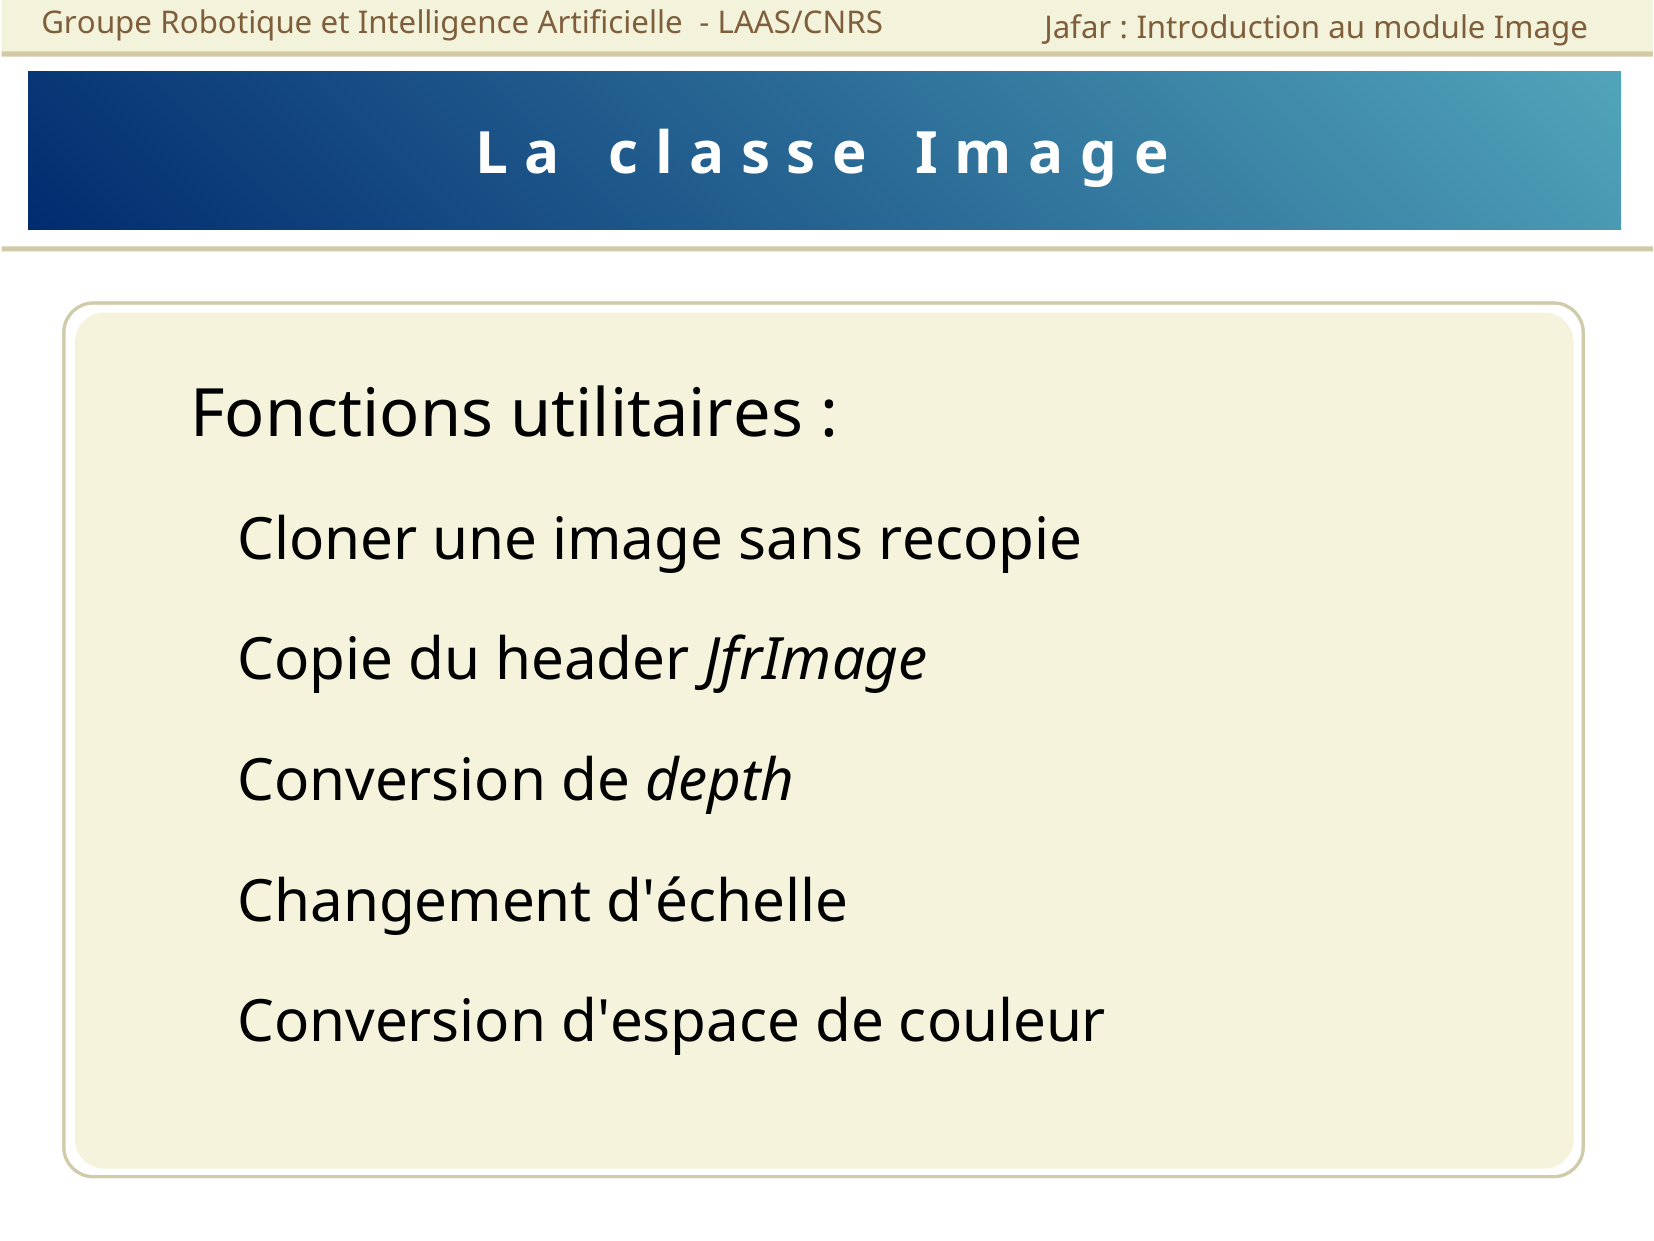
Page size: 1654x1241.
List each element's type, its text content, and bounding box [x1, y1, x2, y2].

list Fonctions utilitaires : Cloner une image sans recopie Copie du header JfrImage Conversion de depth Changement d'échelle Conversion d'espace de couleur [178, 364, 1569, 1147]
title La classe Image [57, 81, 1587, 221]
